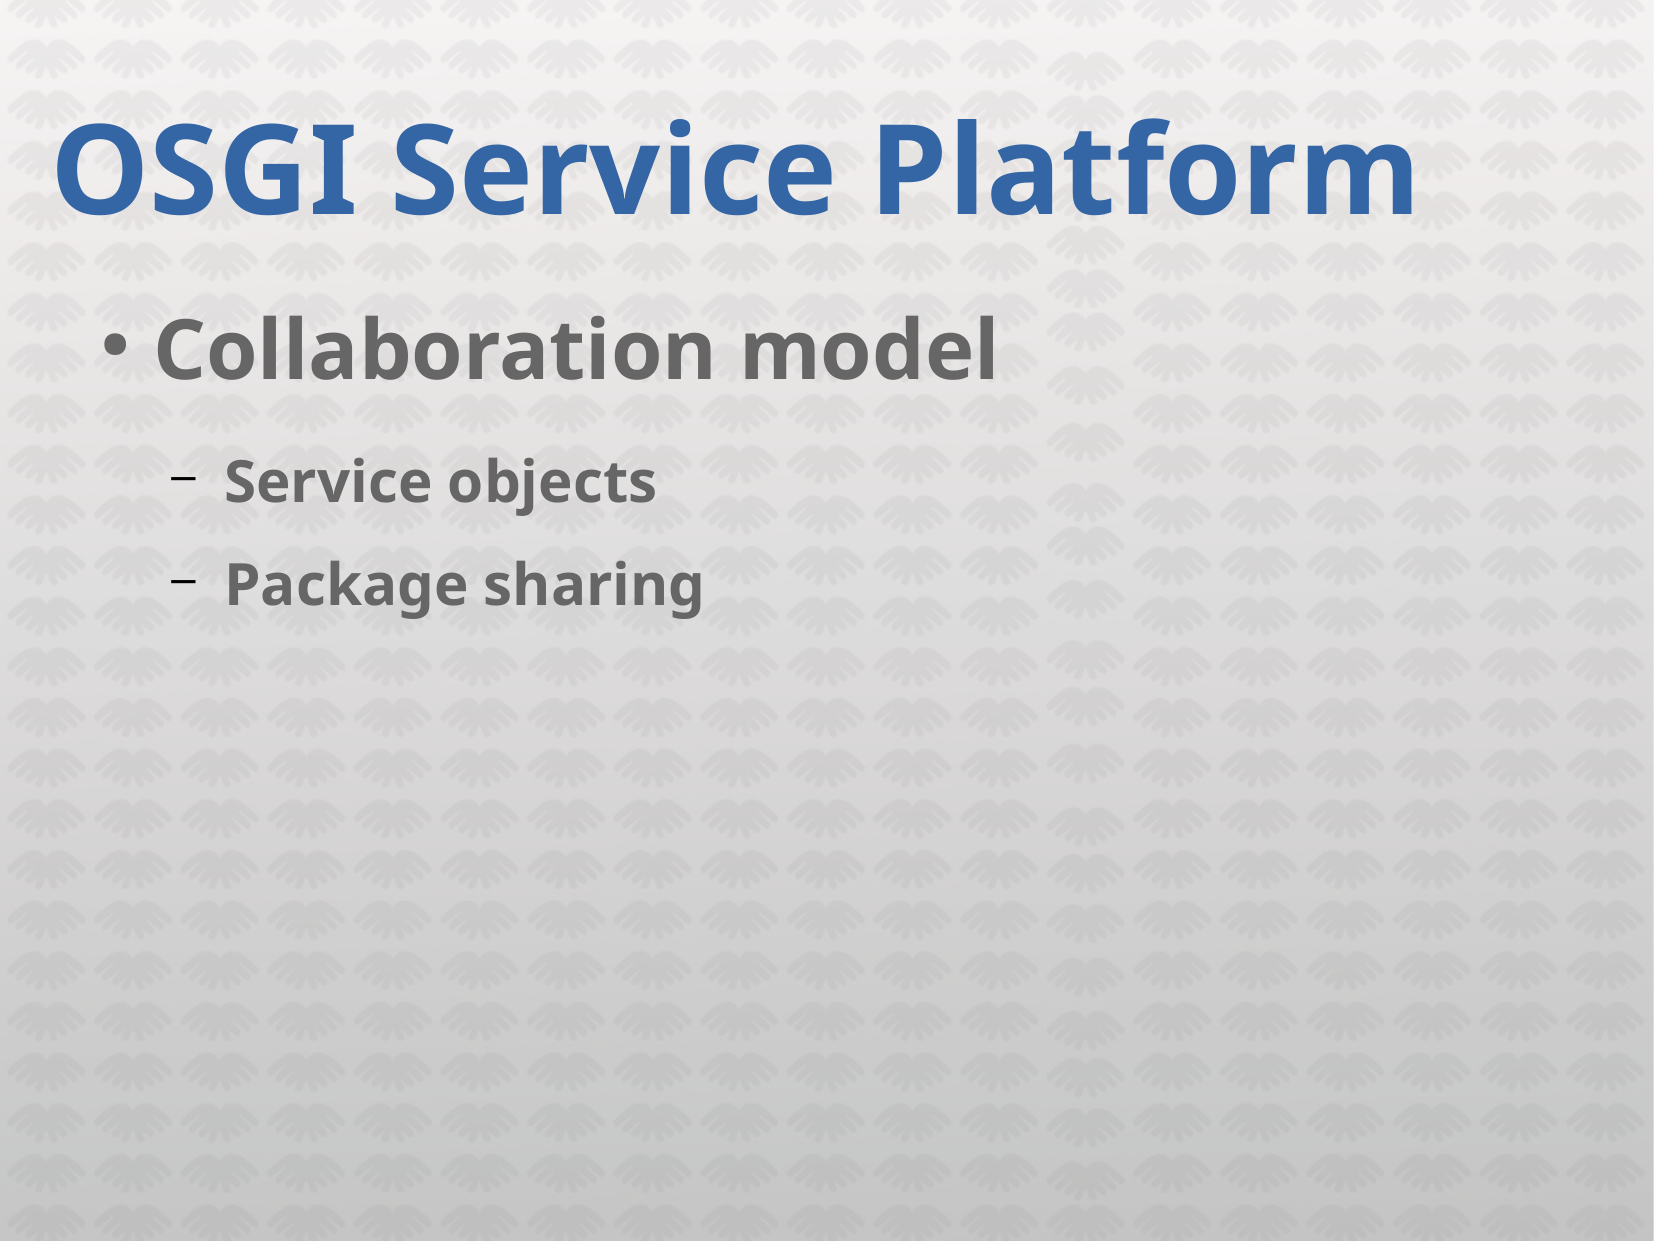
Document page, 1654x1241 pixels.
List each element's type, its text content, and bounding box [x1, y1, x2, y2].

title OSGI Service Platform [50, 20, 1654, 312]
list Collaboration model Service objects Package sharing [82, 290, 1538, 1010]
picture [0, 0, 1654, 1241]
